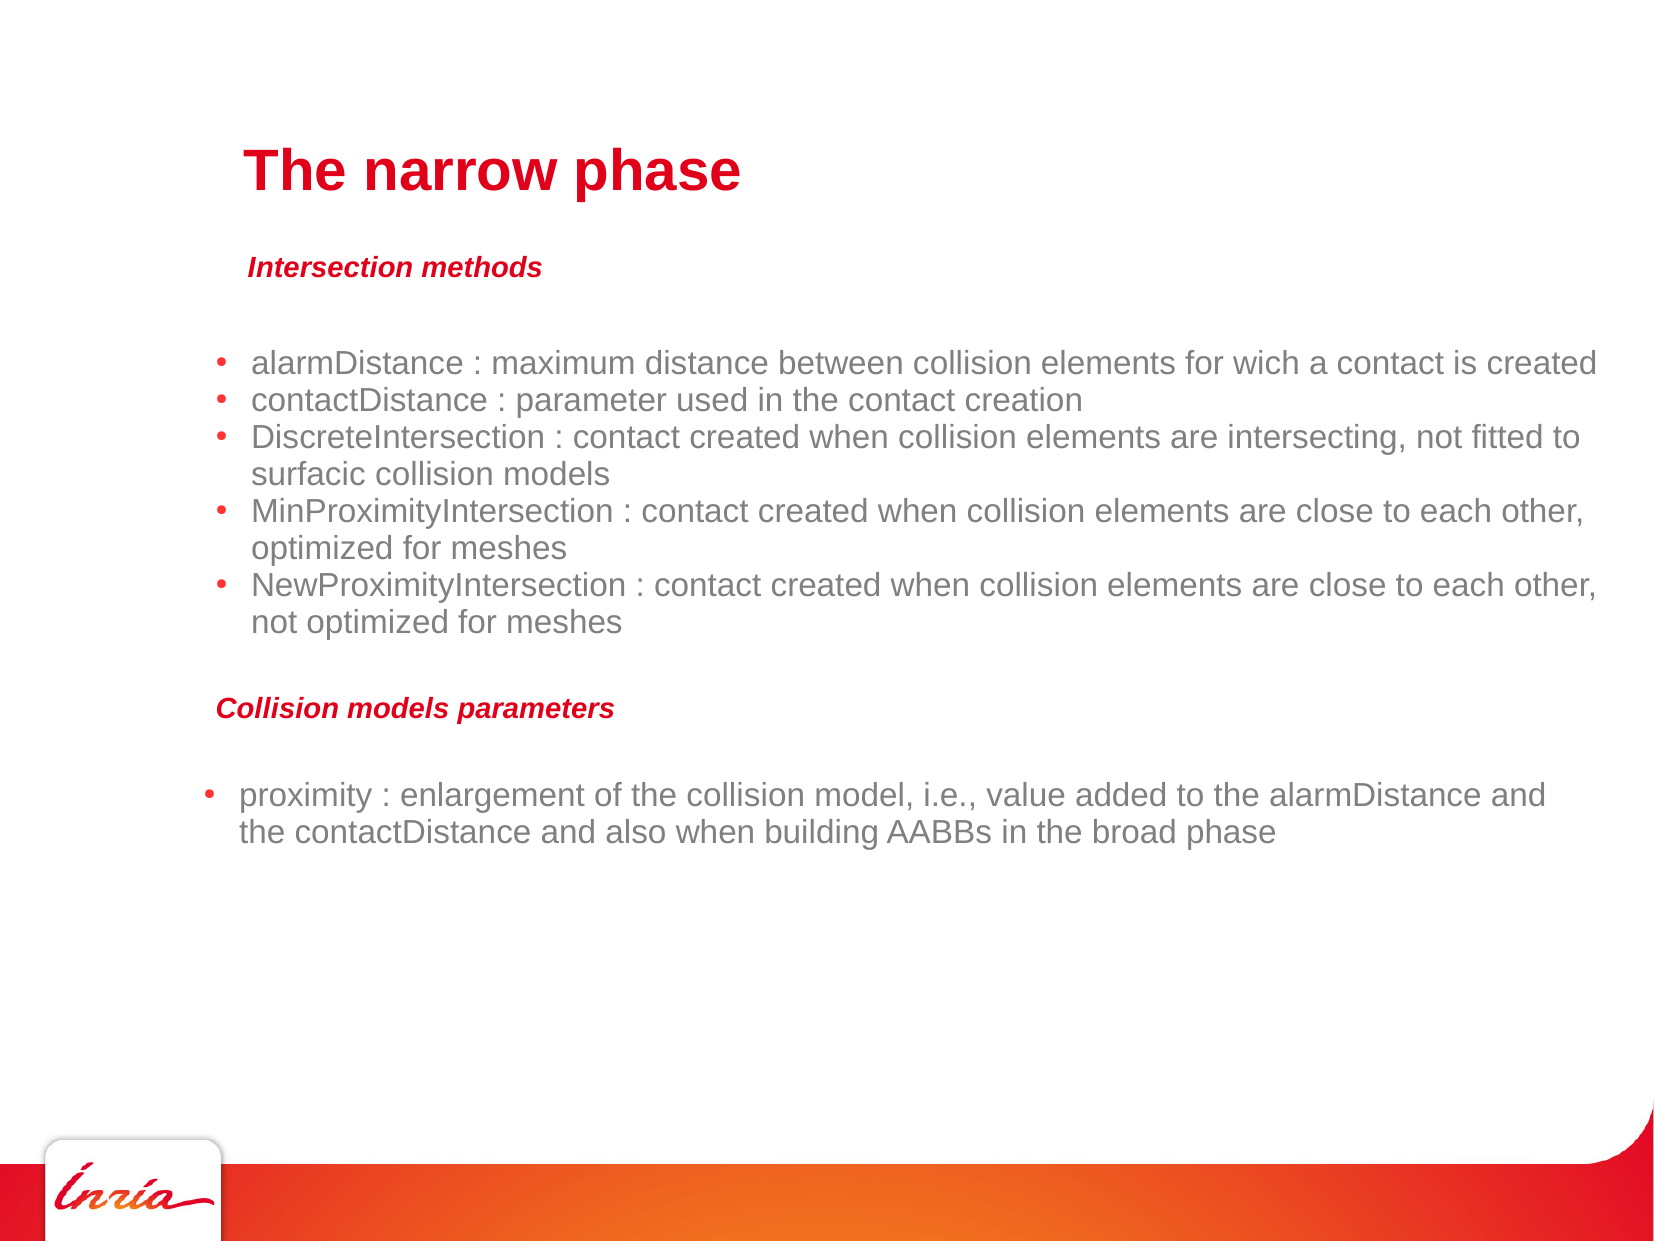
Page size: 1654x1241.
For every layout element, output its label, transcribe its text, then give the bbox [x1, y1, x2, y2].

text_box proximity : enlargement of the collision model, i.e., value added to the alarmDistance and the contactDistance and also when building AABBs in the broad phase [188, 732, 1619, 933]
text_box alarmDistance : maximum distance between collision elements for wich a contact is created contactDistance : parameter used in the contact creation DiscreteIntersection : contact created when collision elements are intersecting, not fitted to surfacic collision models MinProximityIntersection : contact created when collision elements are close to each other, optimized for meshes NewProximityIntersection : contact created when collision elements are close to each other, not optimized for meshes [200, 299, 1630, 686]
text_box Intersection methods [232, 243, 800, 292]
text_box Collision models parameters [200, 684, 768, 732]
title The narrow phase [244, 63, 1608, 271]
picture [0, 1044, 1654, 1241]
